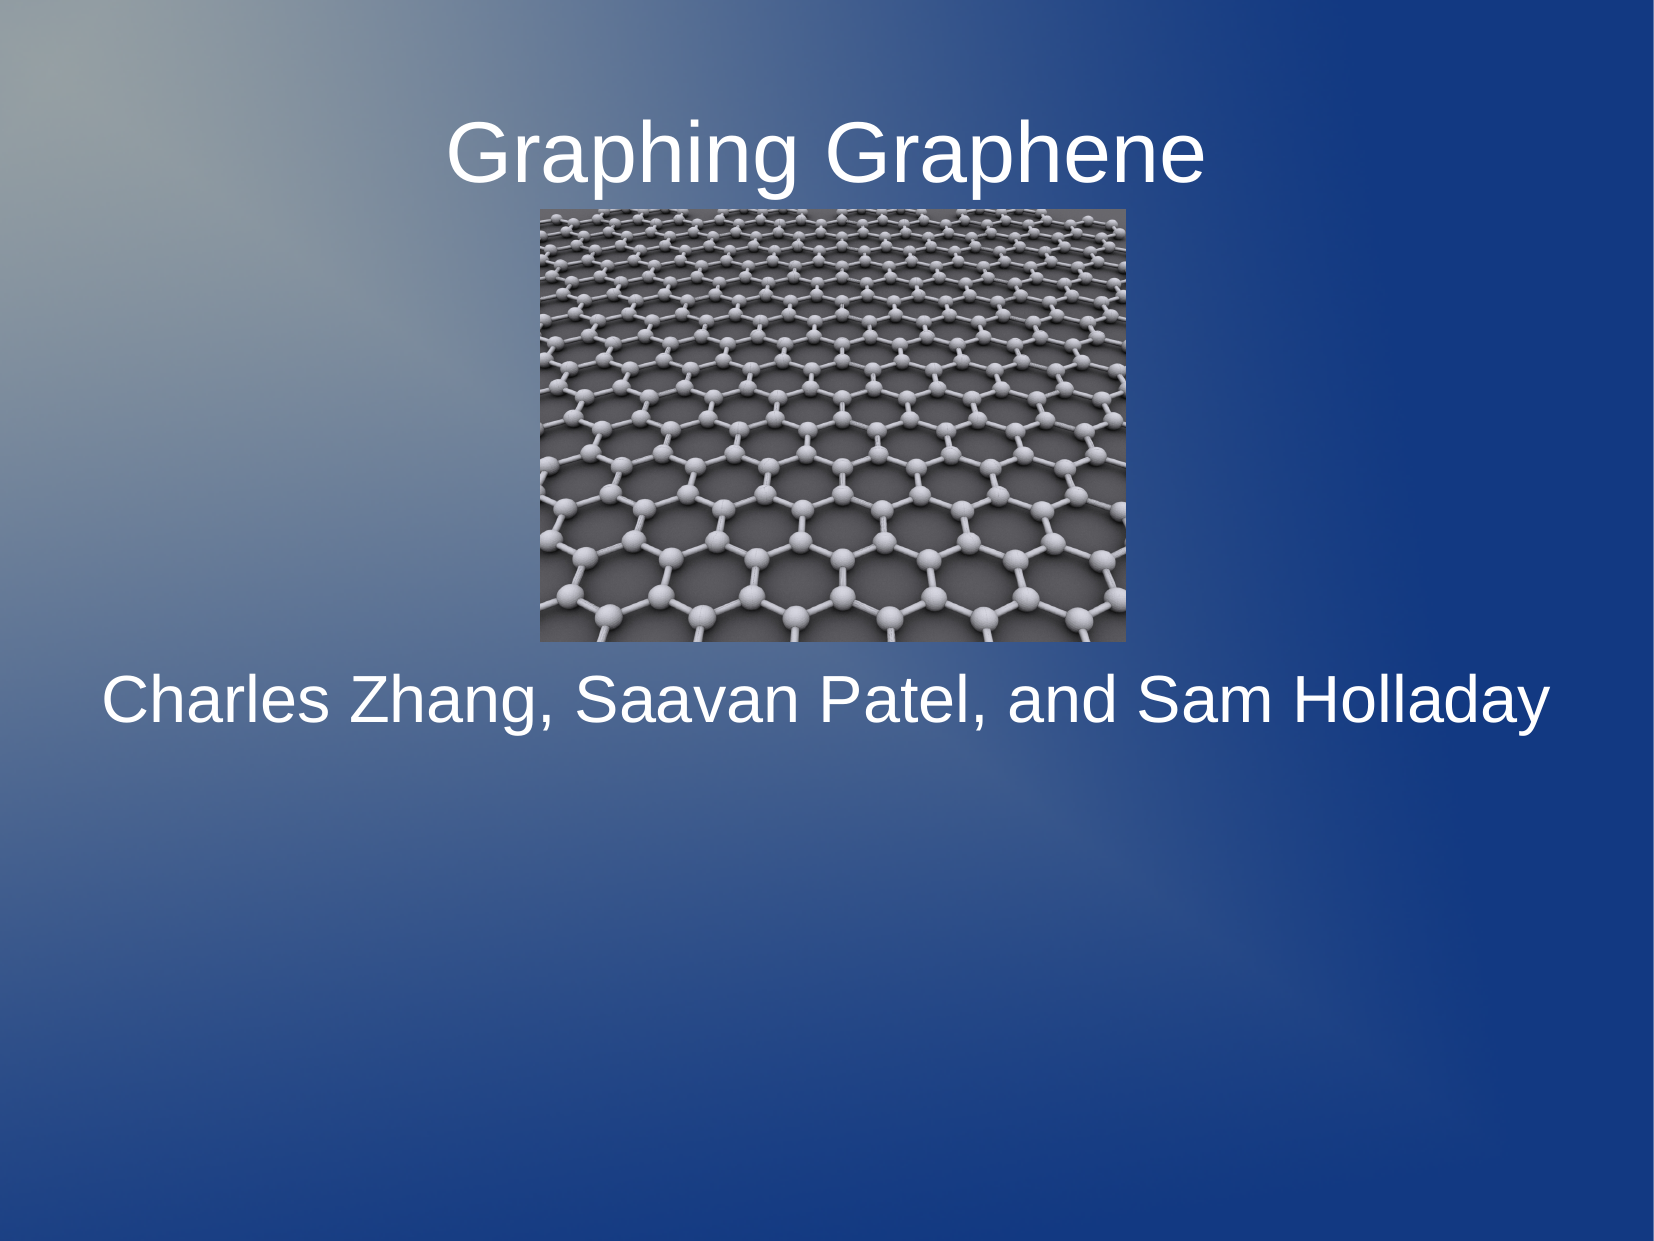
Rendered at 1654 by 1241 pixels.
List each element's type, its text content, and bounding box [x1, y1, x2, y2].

subtitle Charles Zhang, Saavan Patel, and Sam Holladay [82, 290, 1571, 1109]
title Graphing Graphene [82, 49, 1571, 257]
picture [0, 0, 1654, 1241]
